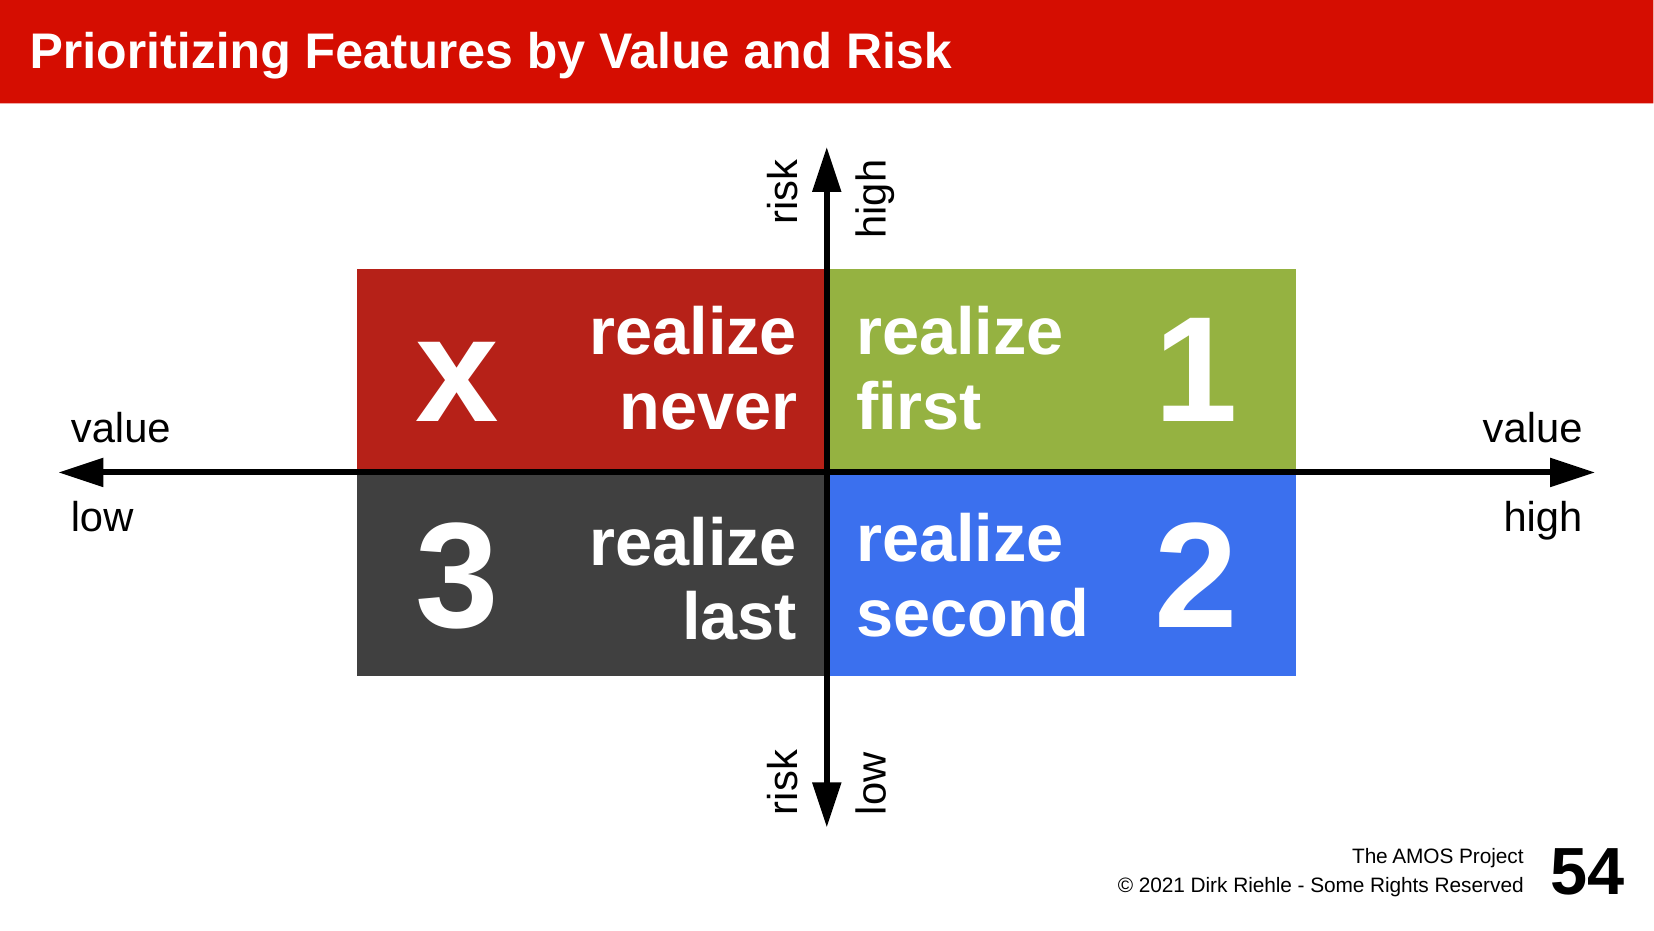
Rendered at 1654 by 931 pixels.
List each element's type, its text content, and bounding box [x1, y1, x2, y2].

text_box realize second [830, 475, 1092, 680]
text_box value [59, 383, 237, 472]
text_box 2 [1092, 475, 1300, 680]
text_box high [826, 147, 916, 266]
text_box value [1417, 383, 1595, 472]
text_box realize last [531, 479, 827, 680]
title Prioritizing Features by Value and Risk [0, 0, 1654, 104]
text_box realize never [562, 265, 824, 469]
text_box risk [738, 708, 826, 827]
text_box realize first [830, 265, 1092, 469]
text_box 3 [354, 475, 562, 680]
text_box [562, 475, 824, 479]
text_box x [354, 265, 562, 469]
text_box high [1417, 472, 1595, 562]
text_box risk [738, 147, 826, 266]
text_box low [826, 708, 916, 827]
text_box 1 [1092, 265, 1300, 469]
text_box low [59, 472, 237, 562]
